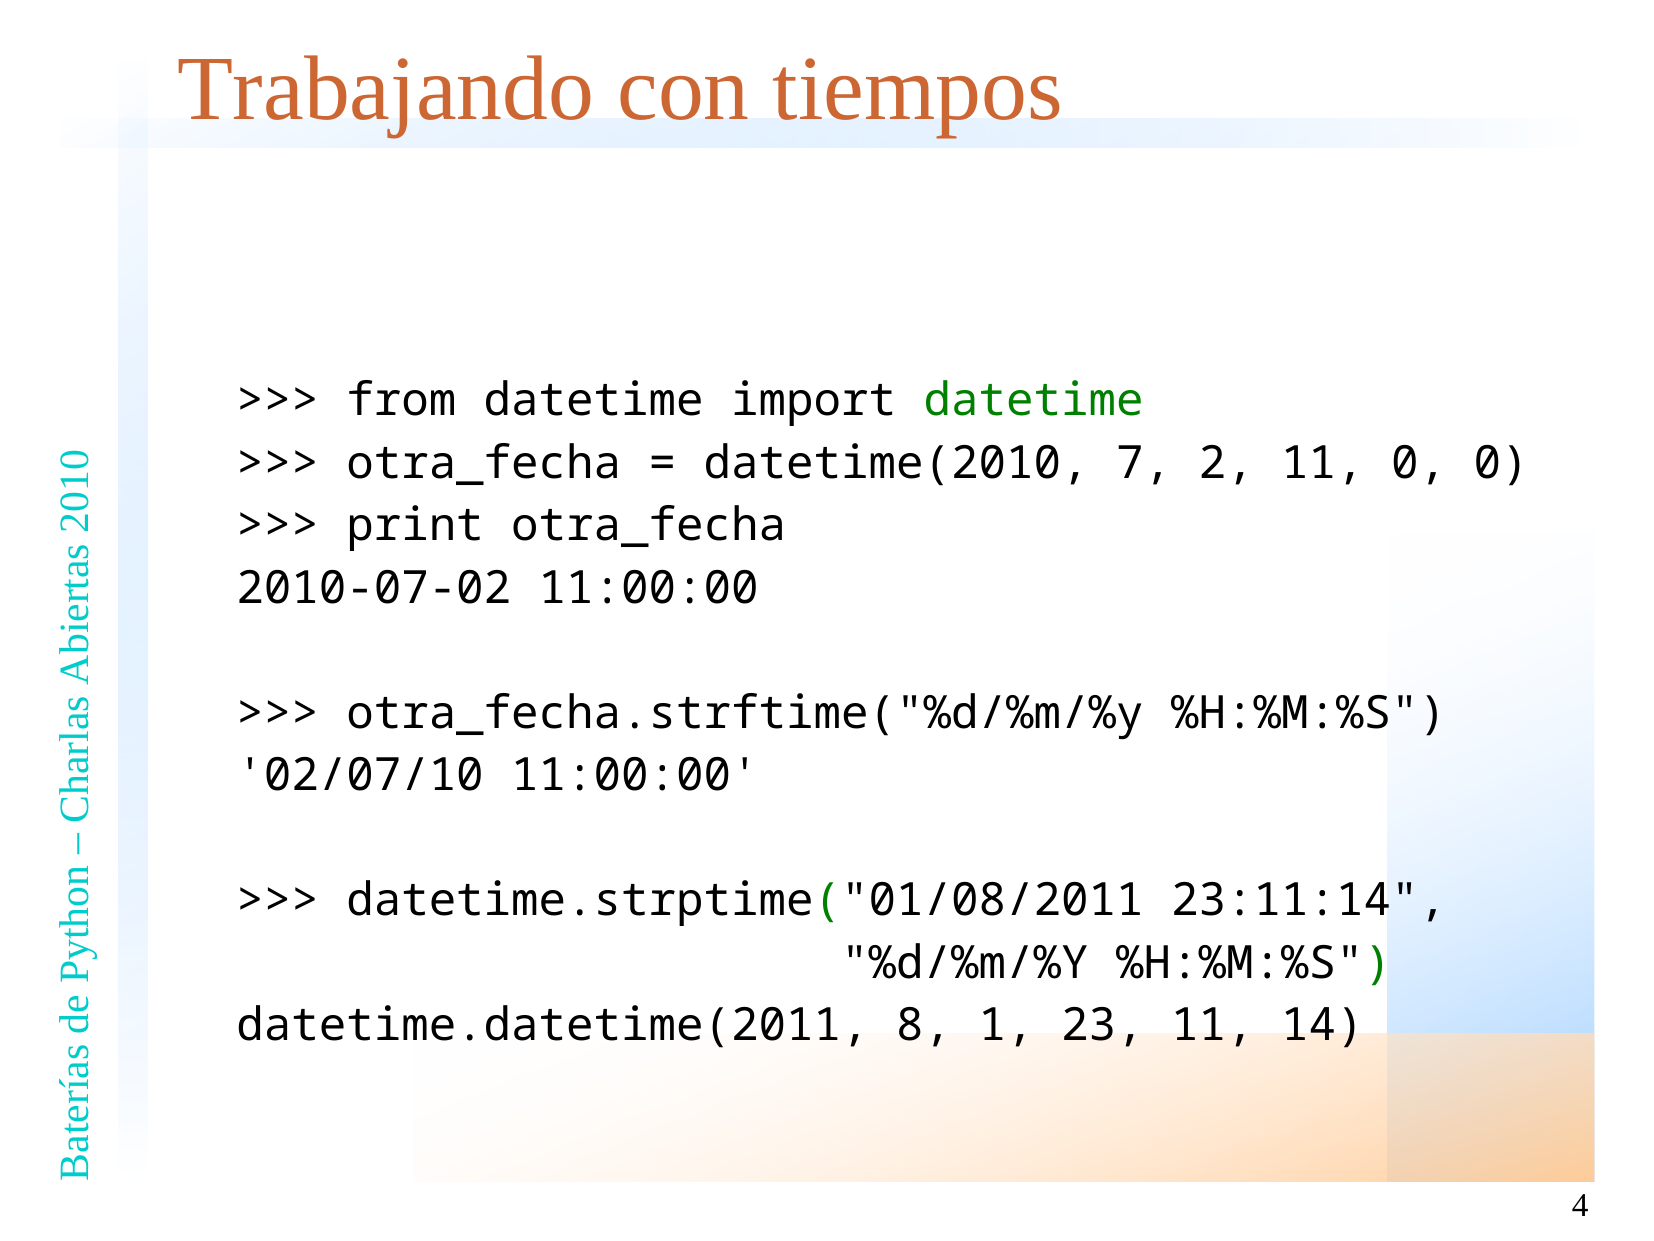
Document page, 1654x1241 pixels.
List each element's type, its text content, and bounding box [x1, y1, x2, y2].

subtitle >>> from datetime import datetime >>> otra_fecha = datetime(2010, 7, 2, 11, 0, 0) >>> print otra_fecha 2010-07-02 11:00:00 >>> otra_fecha.strftime("%d/%m/%y %H:%M:%S") '02/07/10 11:00:00' >>> datetime.strptime("01/08/2011 23:11:14", "%d/%m/%Y %H:%M:%S") datetime.datetime(2011, 8, 1, 23, 11, 14) [206, 177, 1595, 1182]
title Trabajando con tiempos [177, 29, 1595, 148]
